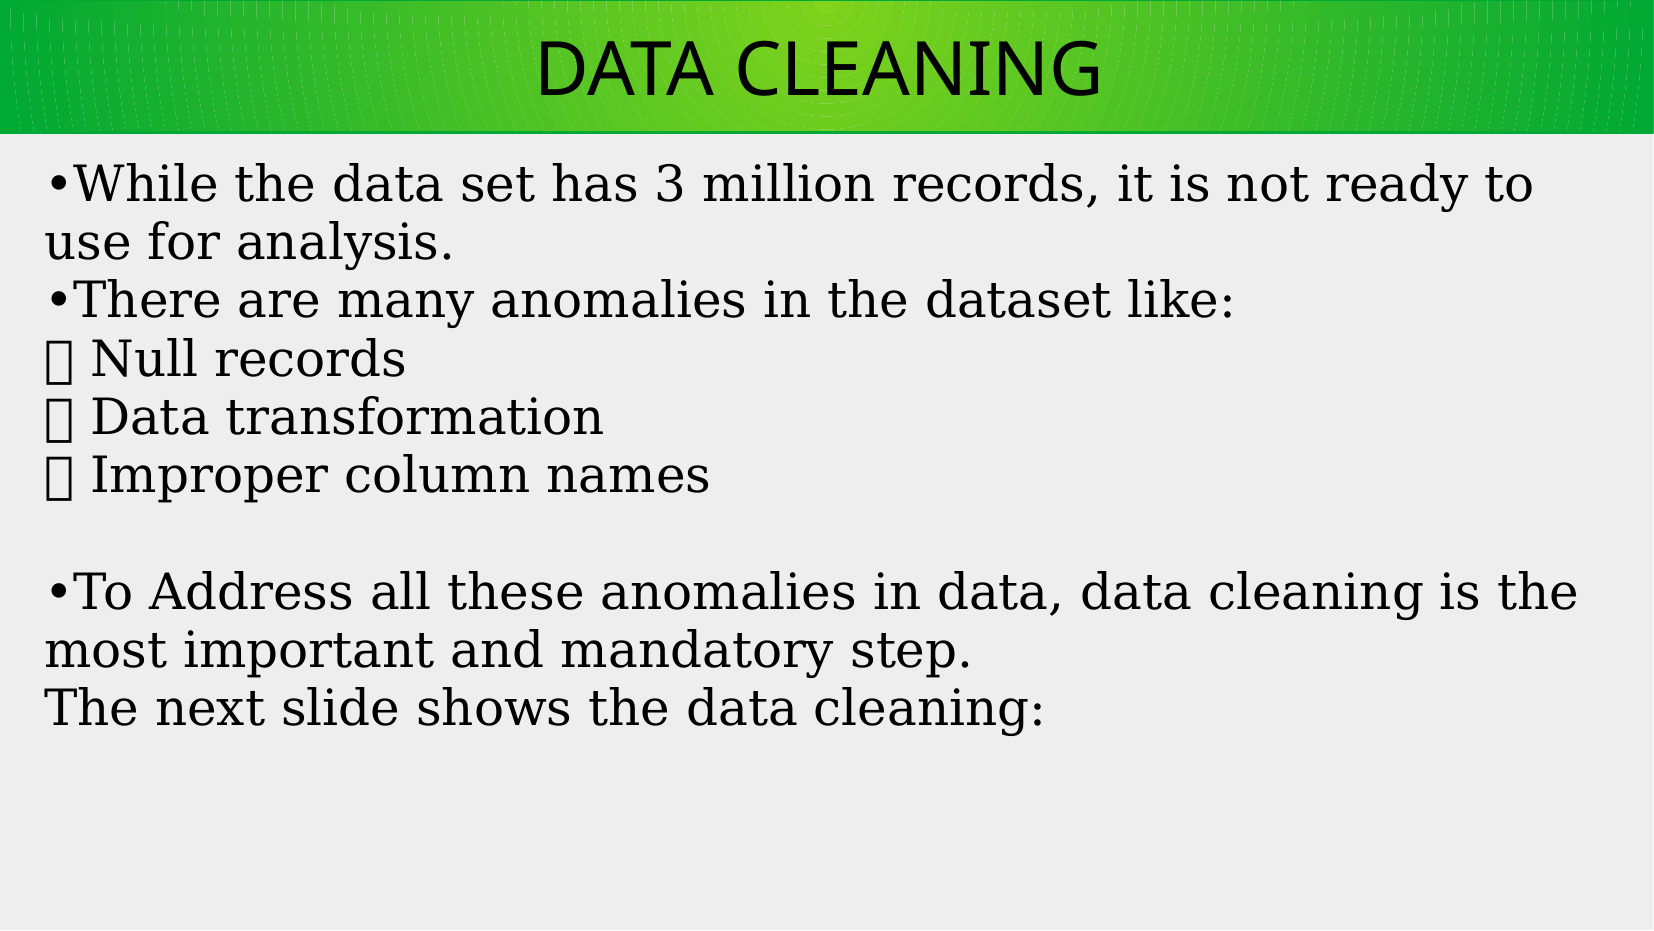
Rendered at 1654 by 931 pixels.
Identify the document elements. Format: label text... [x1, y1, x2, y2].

title DATA CLEANING [73, 0, 1565, 142]
text_box •While the data set has 3 million records, it is not ready to use for analysis. •There are many anomalies in the dataset like:  Null records  Data transformation  Improper column names •To Address all these anomalies in data, data cleaning is the most important and mandatory step. The next slide shows the data cleaning: [29, 147, 1625, 871]
